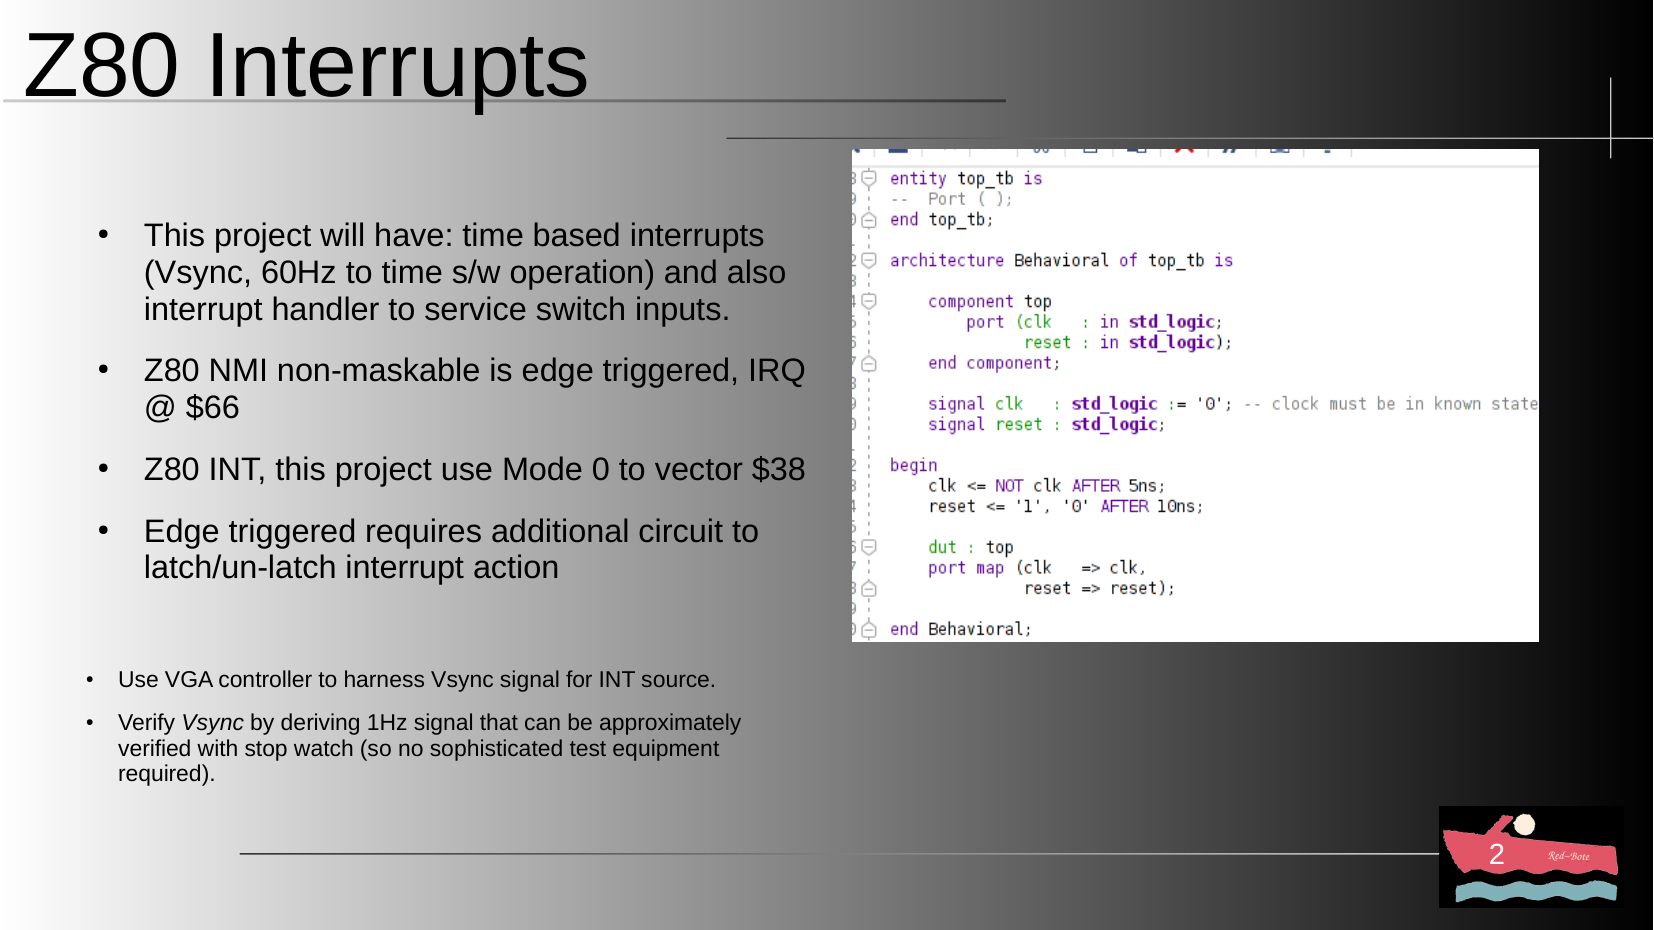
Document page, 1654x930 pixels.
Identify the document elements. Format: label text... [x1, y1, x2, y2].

picture [852, 149, 1539, 642]
picture [1439, 806, 1624, 908]
list Use VGA controller to harness Vsync signal for INT source. Verify Vsync by deriving 1Hz signal that can be approximately verified with stop watch (so no sophisticated test equipment required). [75, 667, 801, 788]
title Z80 Interrupts [23, 11, 1588, 118]
list This project will have: time based interrupts (Vsync, 60Hz to time s/w operation) and also interrupt handler to service switch inputs. Z80 NMI non-maskable is edge triggered, IRQ @ $66 Z80 INT, this project use Mode 0 to vector $38 Edge triggered requires additional circuit to latch/un-latch interrupt action [82, 217, 809, 600]
